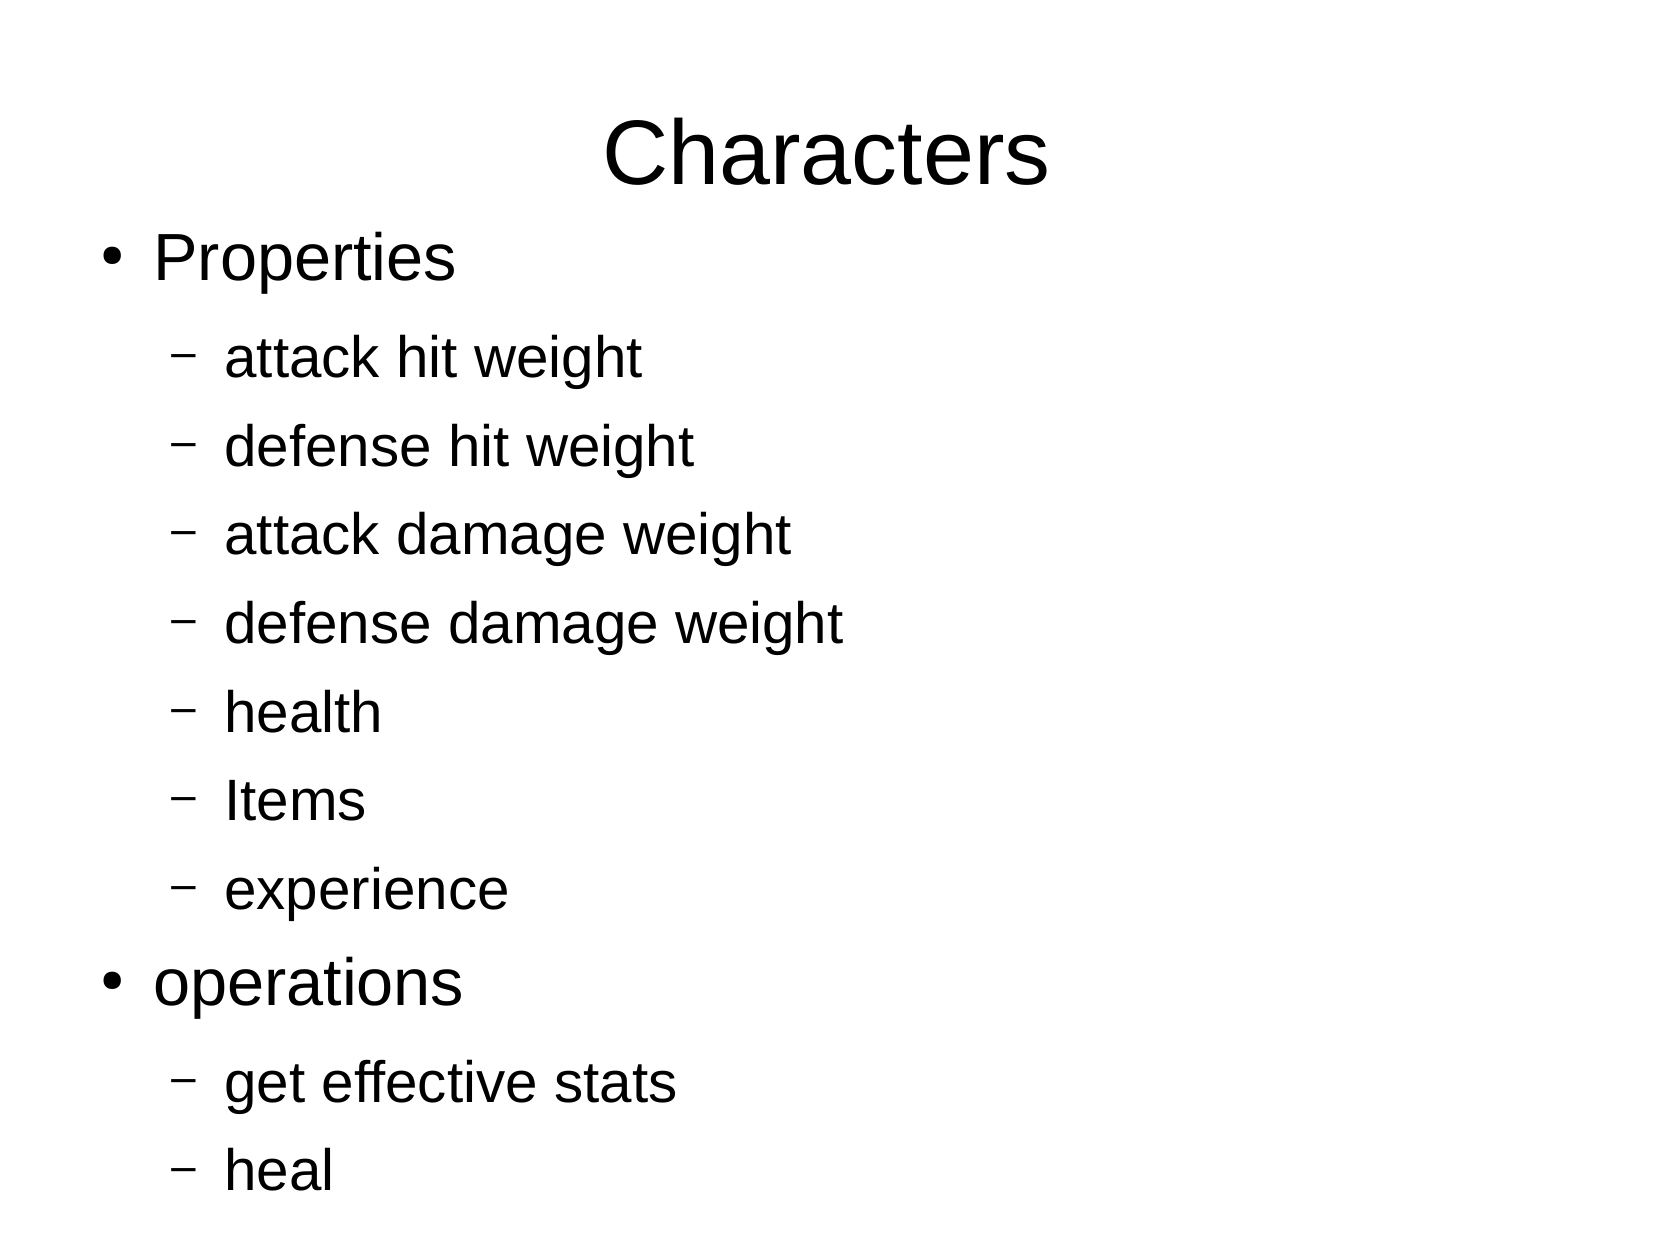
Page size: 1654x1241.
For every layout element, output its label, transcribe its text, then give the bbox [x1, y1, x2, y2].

list Properties attack hit weight defense hit weight attack damage weight defense damage weight health Items experience operations get effective stats heal [82, 220, 1571, 1201]
title Characters [82, 49, 1571, 220]
